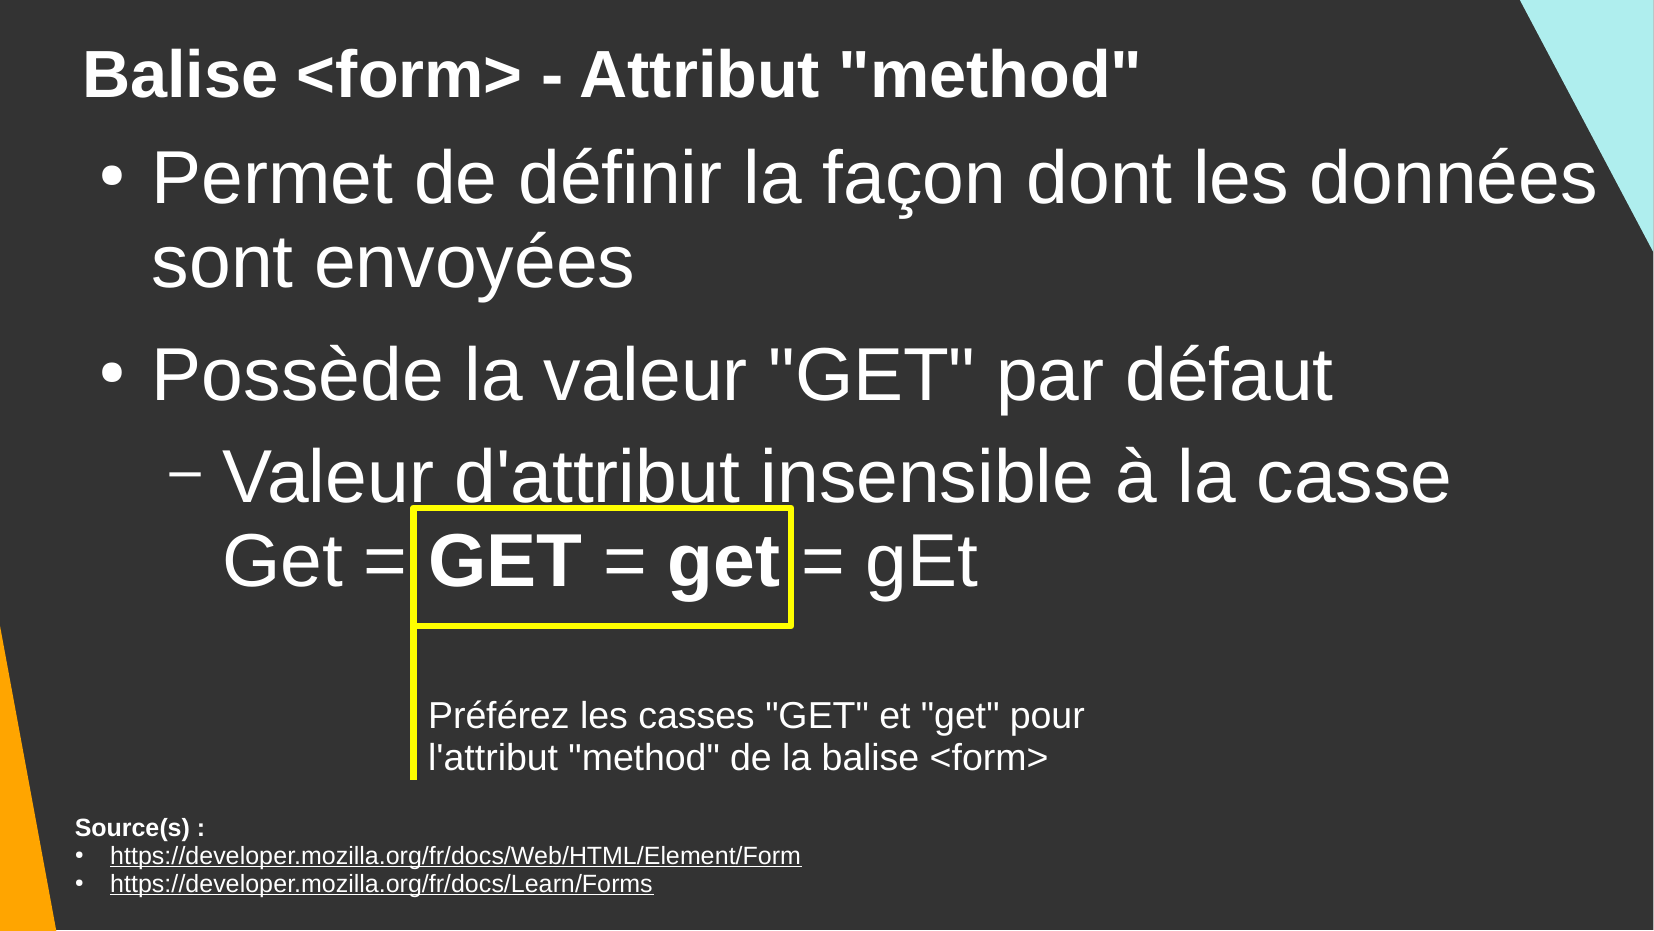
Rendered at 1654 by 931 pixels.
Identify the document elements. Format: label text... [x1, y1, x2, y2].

text_box [0, 625, 57, 931]
text_box Préférez les casses "GET" et "get" pour l'attribut "method" de la balise <form> [413, 687, 1134, 787]
title Balise <form> - Attribut "method" [82, 37, 1571, 114]
list Permet de définir la façon dont les données sont envoyées Possède la valeur "GET" par défaut Valeur d'attribut insensible à la casse Get = GET = get = gEt [417, 511, 788, 623]
list Permet de définir la façon dont les données sont envoyées Possède la valeur "GET" par défaut Valeur d'attribut insensible à la casse Get = GET = get = gEt [80, 135, 1605, 638]
text_box [1519, 0, 1654, 254]
text_box Source(s) : https://developer.mozilla.org/fr/docs/Web/HTML/Element/Form https://developer.mozilla.org/fr/docs/Learn/Forms [60, 806, 1546, 905]
